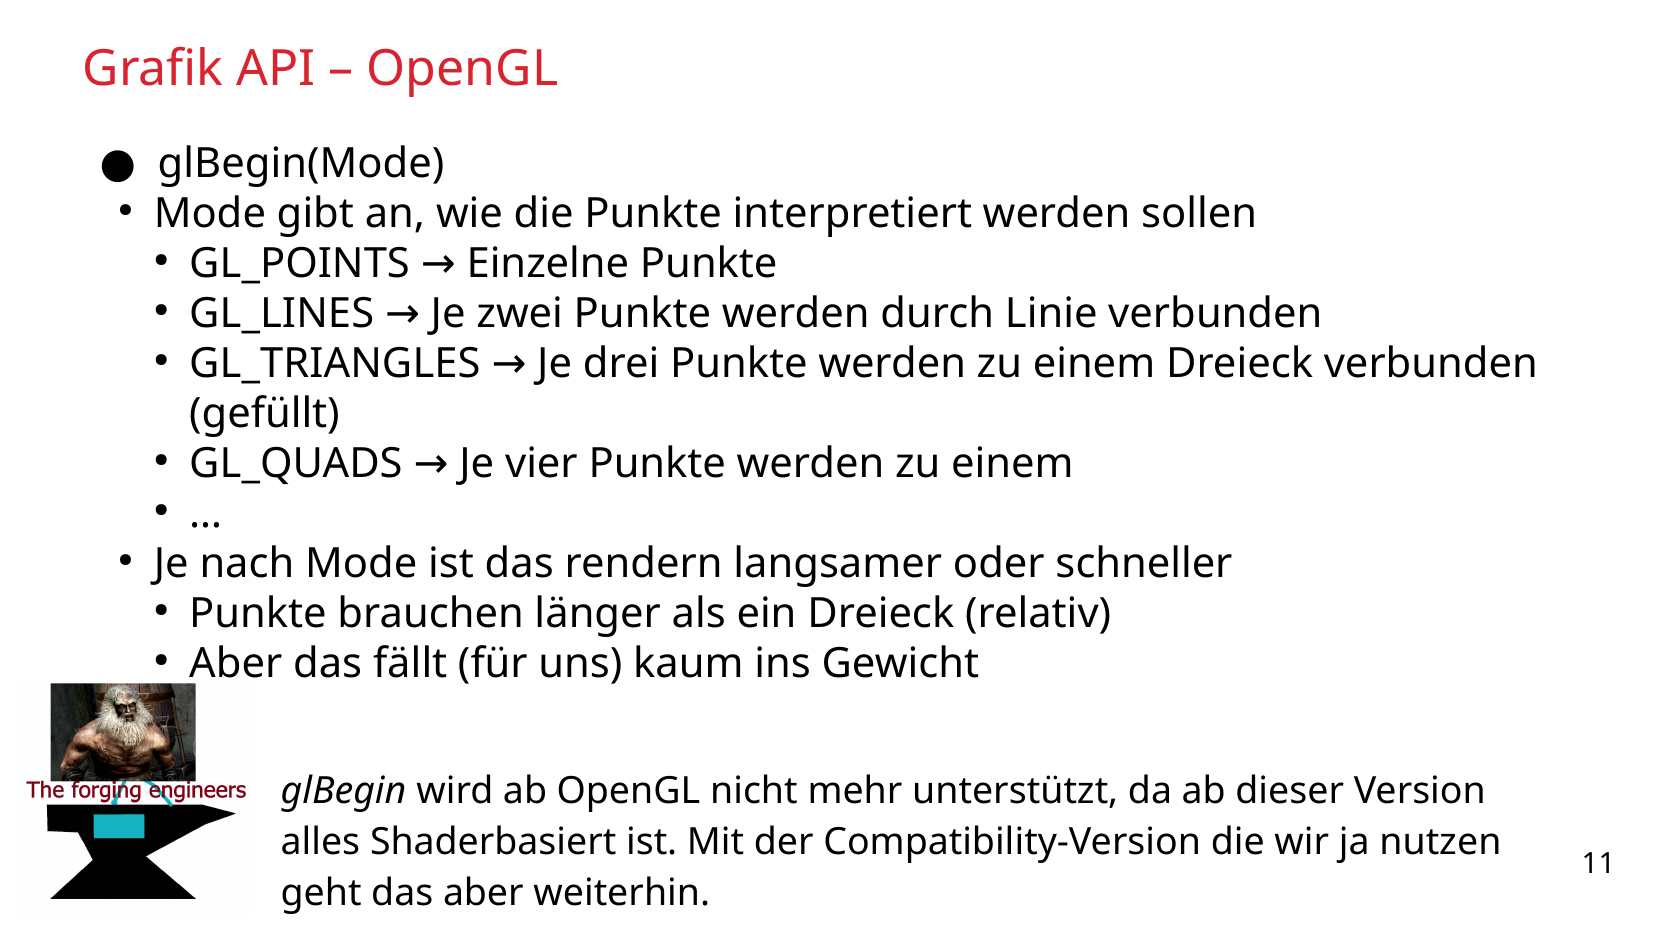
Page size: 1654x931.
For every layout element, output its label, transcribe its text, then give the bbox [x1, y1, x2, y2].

picture [17, 679, 254, 916]
text_box glBegin(Mode) Mode gibt an, wie die Punkte interpretiert werden sollen GL_POINTS → Einzelne Punkte GL_LINES → Je zwei Punkte werden durch Linie verbunden GL_TRIANGLES → Je drei Punkte werden zu einem Dreieck verbunden (gefüllt) GL_QUADS → Je vier Punkte werden zu einem … Je nach Mode ist das rendern langsamer oder schneller Punkte brauchen länger als ein Dreieck (relativ) Aber das fällt (für uns) kaum ins Gewicht [82, 135, 1583, 686]
title Grafik API – OpenGL [82, 37, 1571, 95]
text_box glBegin wird ab OpenGL nicht mehr unterstützt, da ab dieser Version alles Shaderbasiert ist. Mit der Compatibility-Version die wir ja nutzen geht das aber weiterhin. [265, 755, 1571, 903]
